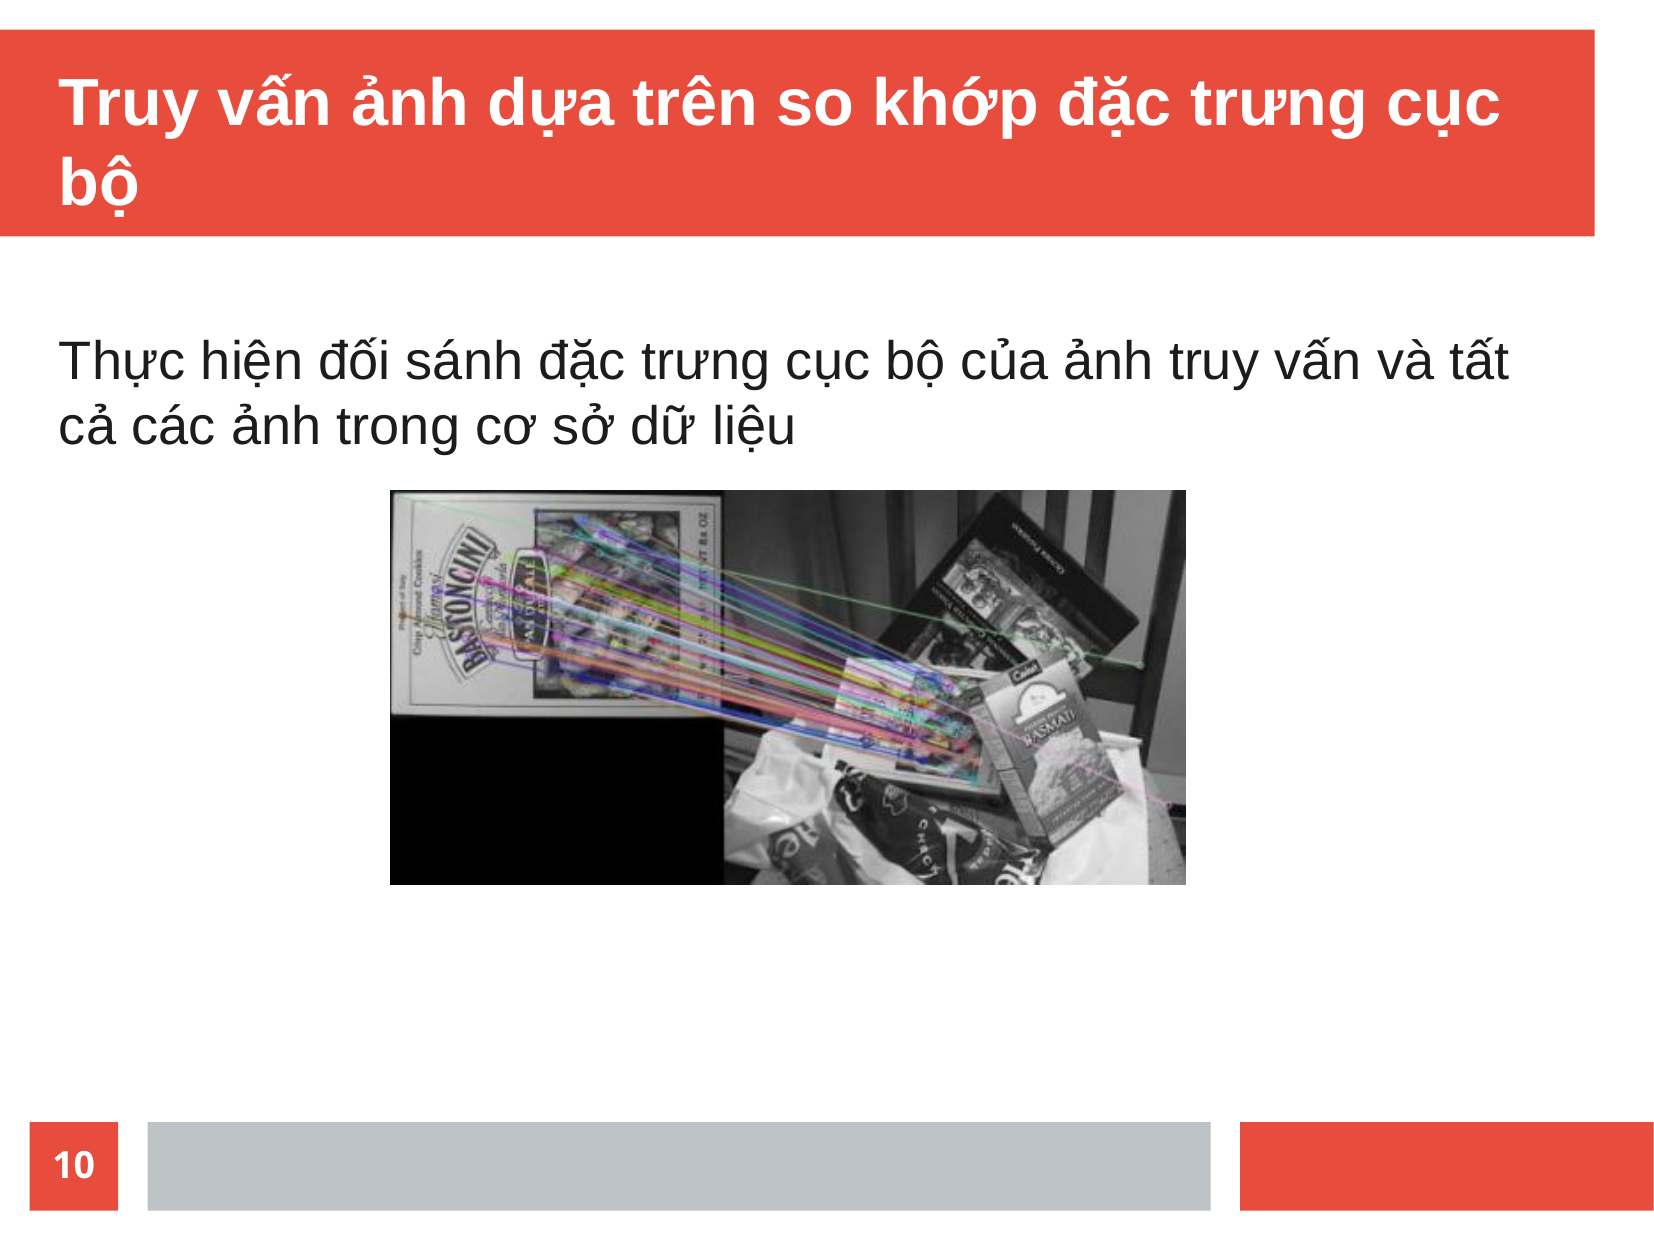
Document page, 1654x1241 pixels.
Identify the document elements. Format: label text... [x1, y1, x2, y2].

list Thực hiện đối sánh đặc trưng cục bộ của ảnh truy vấn và tất cả các ảnh trong cơ sở dữ liệu [59, 324, 1565, 1093]
picture [390, 491, 1186, 886]
text_box [29, 1122, 119, 1211]
title Truy vấn ảnh dựa trên so khớp đặc trưng cục bộ [59, 59, 1595, 207]
